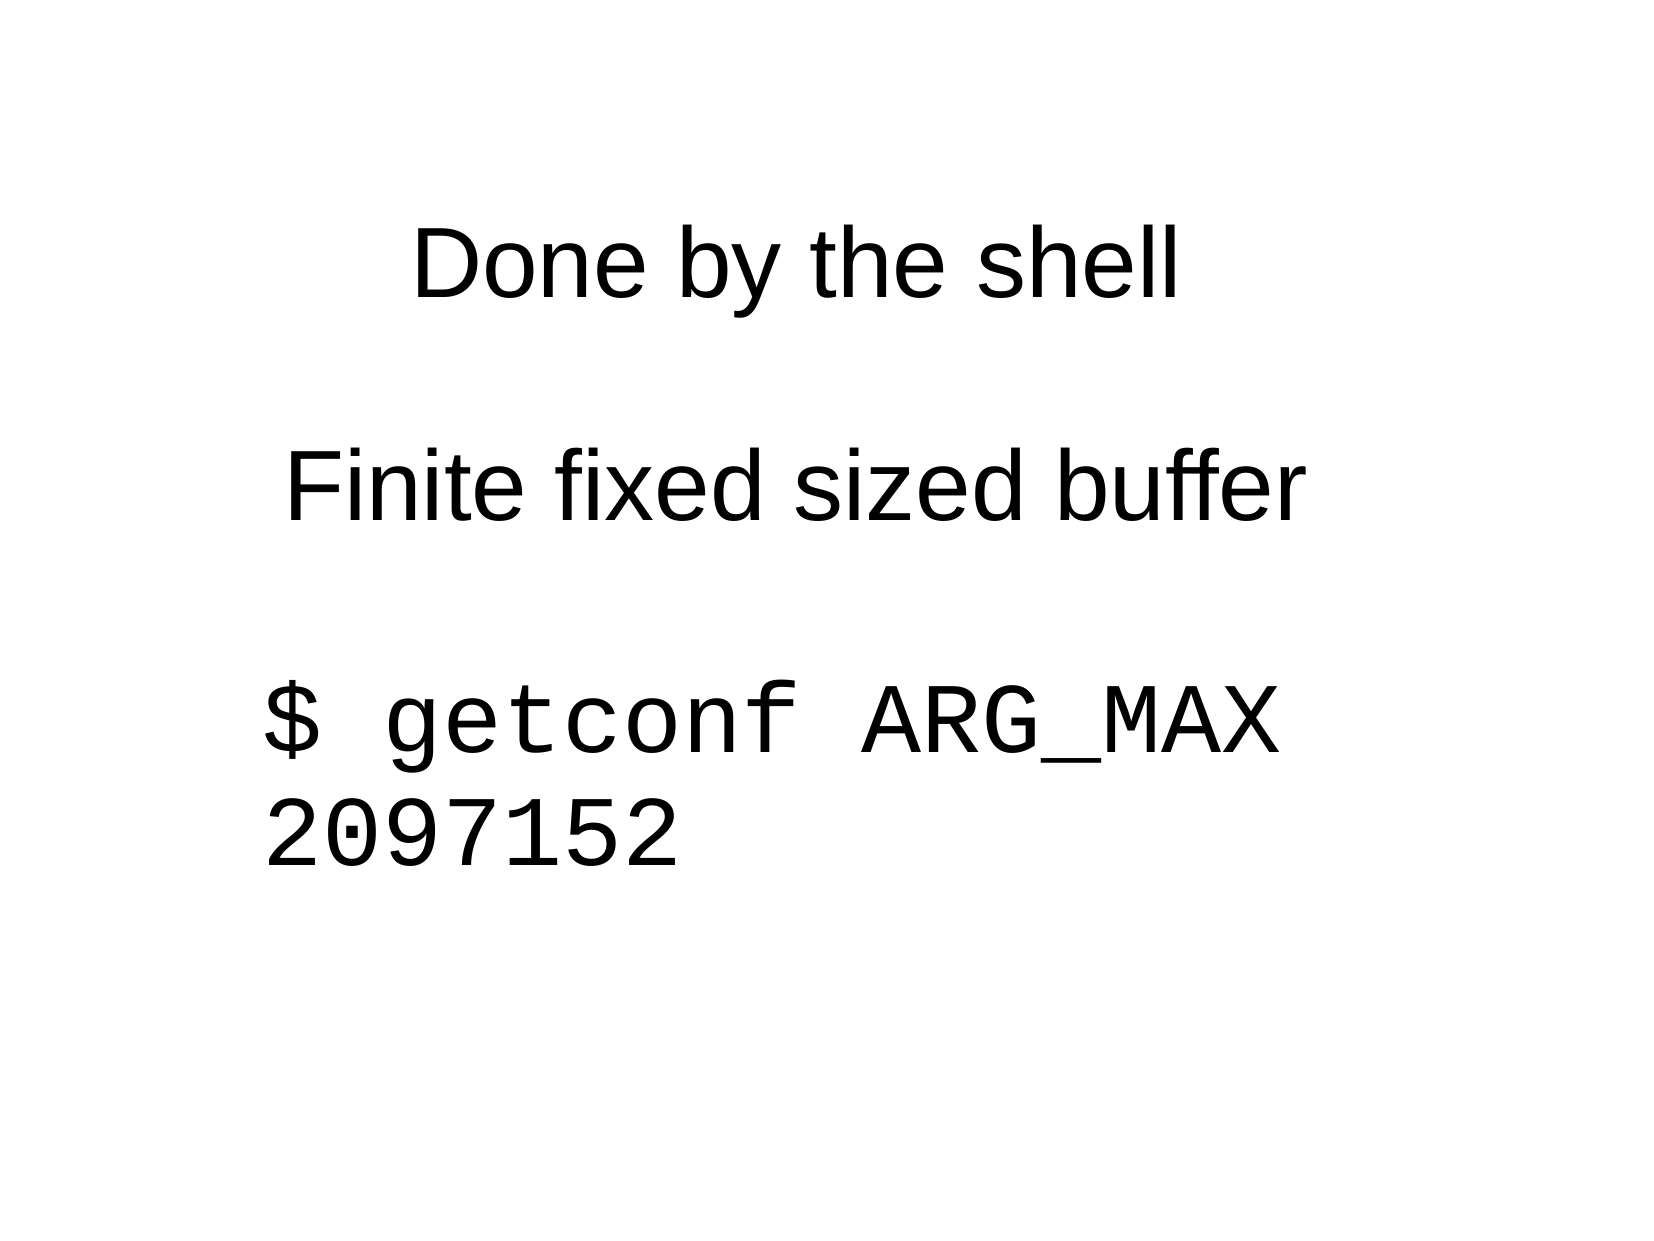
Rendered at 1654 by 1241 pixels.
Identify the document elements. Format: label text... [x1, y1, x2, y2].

text_box Done by the shell Finite fixed sized buffer [68, 157, 1524, 591]
text_box $ getconf ARG_MAX 2097152 [262, 668, 1418, 1123]
